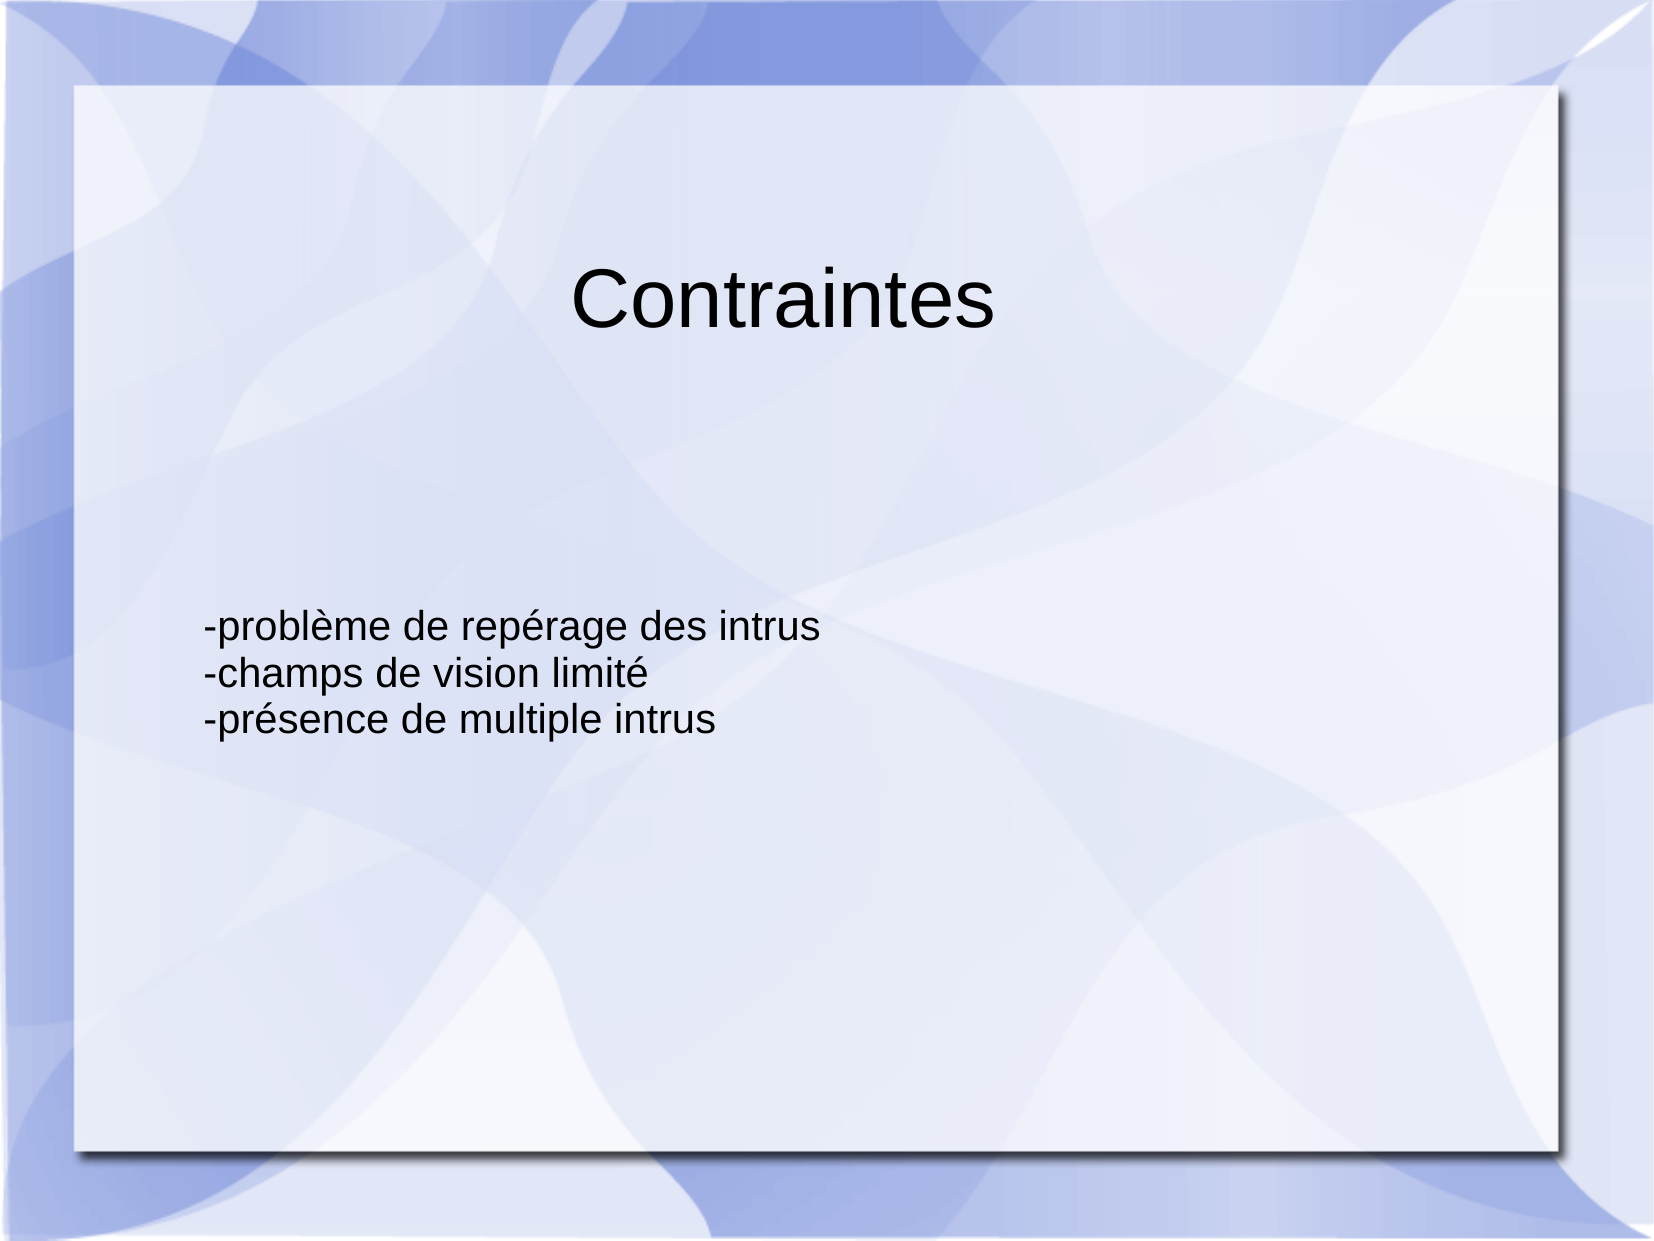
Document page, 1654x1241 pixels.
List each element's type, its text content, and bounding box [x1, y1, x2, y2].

picture [0, 0, 1654, 1241]
text_box Contraintes [555, 245, 1182, 354]
text_box -problème de repérage des intrus -champs de vision limité -présence de multiple intrus [188, 595, 1344, 792]
